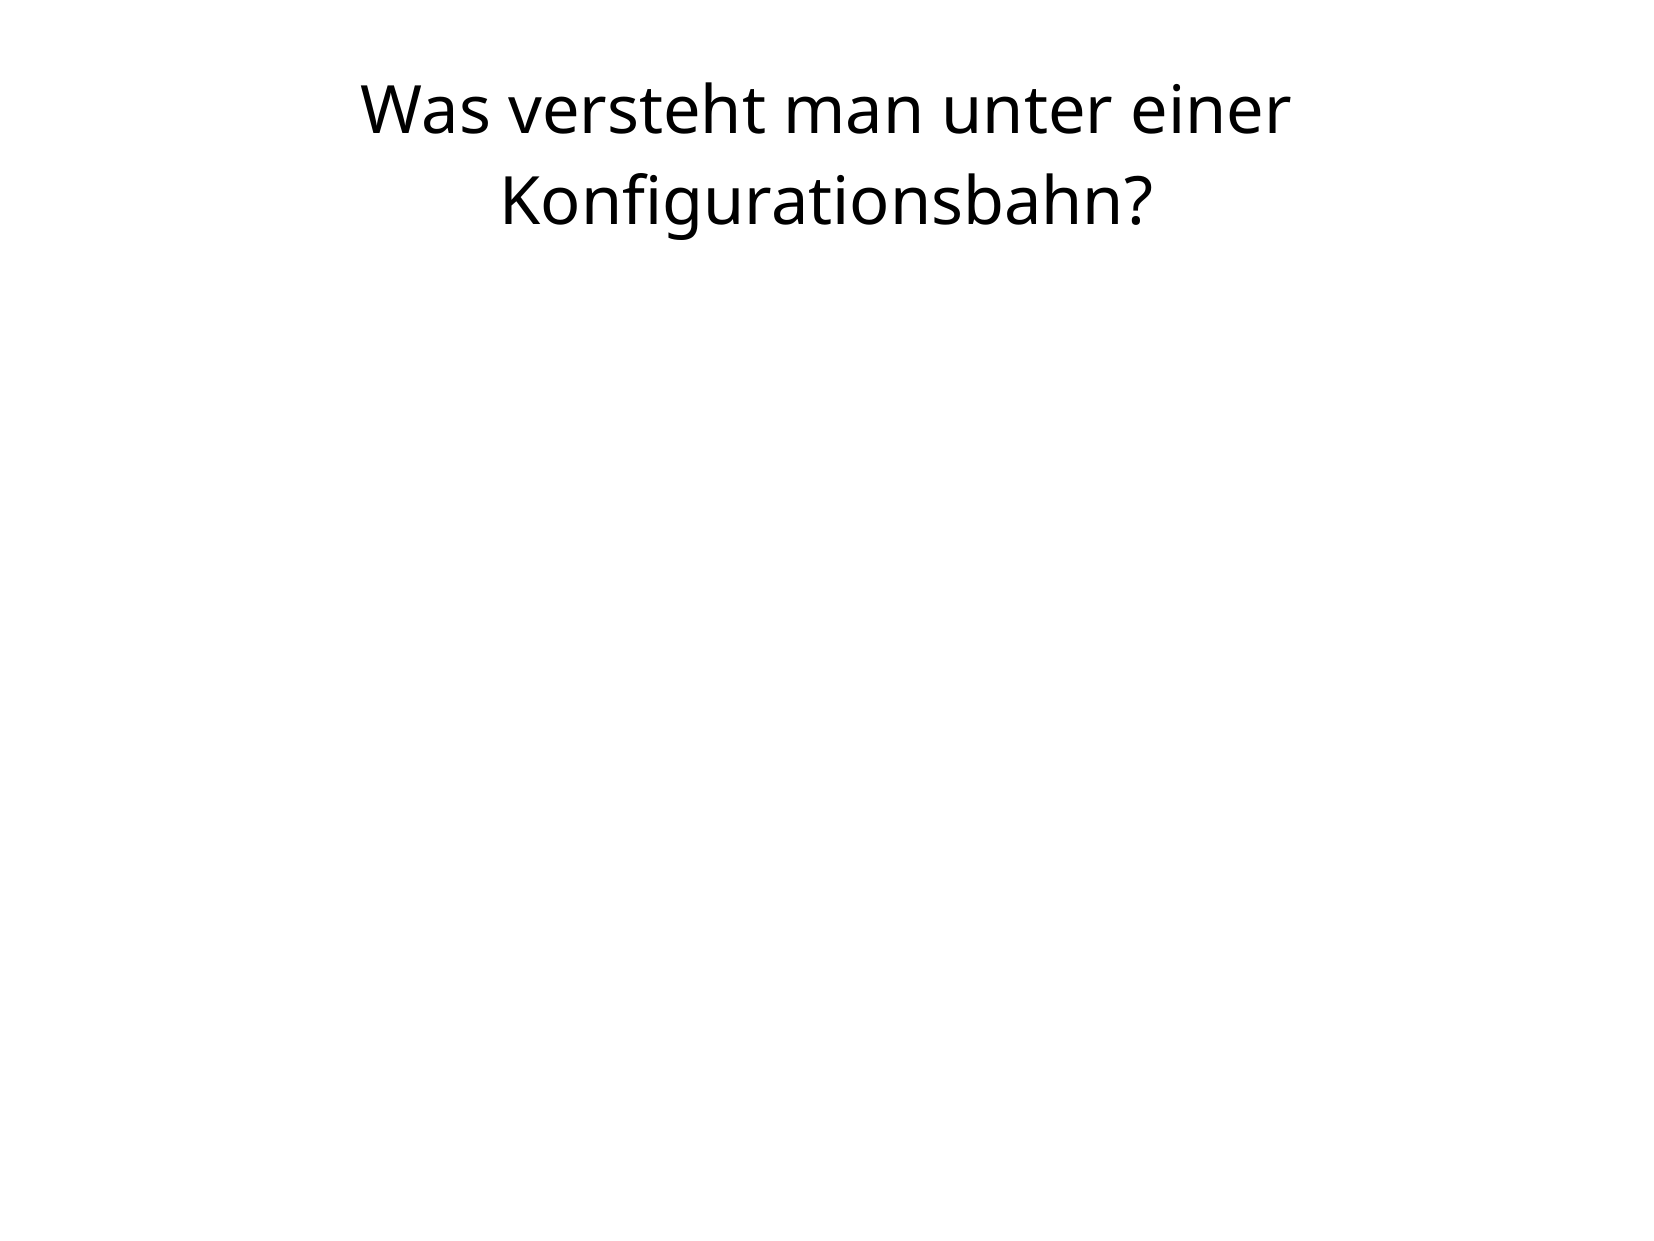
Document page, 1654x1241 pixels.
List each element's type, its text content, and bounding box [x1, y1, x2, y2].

title Was versteht man unter einer Konfigurationsbahn? [82, 49, 1571, 257]
